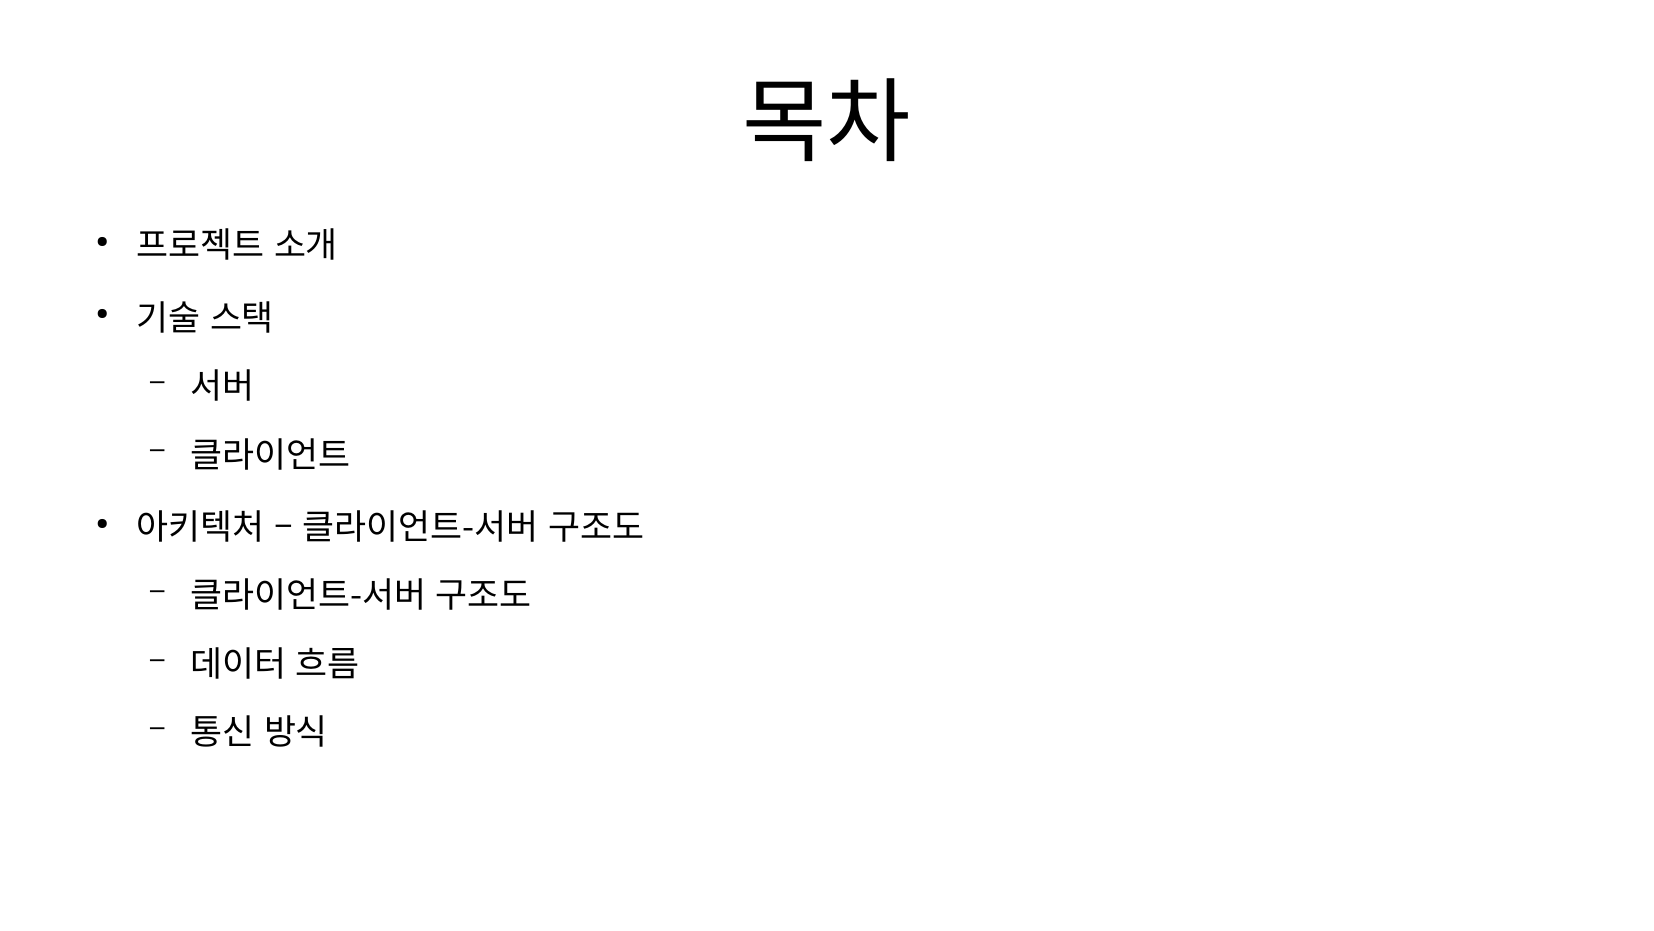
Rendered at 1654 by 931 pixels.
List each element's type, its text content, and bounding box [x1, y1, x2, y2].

title 목차 [82, 37, 1571, 193]
list 프로젝트 소개 기술 스택 서버 클라이언트 아키텍처 – 클라이언트-서버 구조도 클라이언트-서버 구조도 데이터 흐름 통신 방식 [82, 217, 1571, 758]
